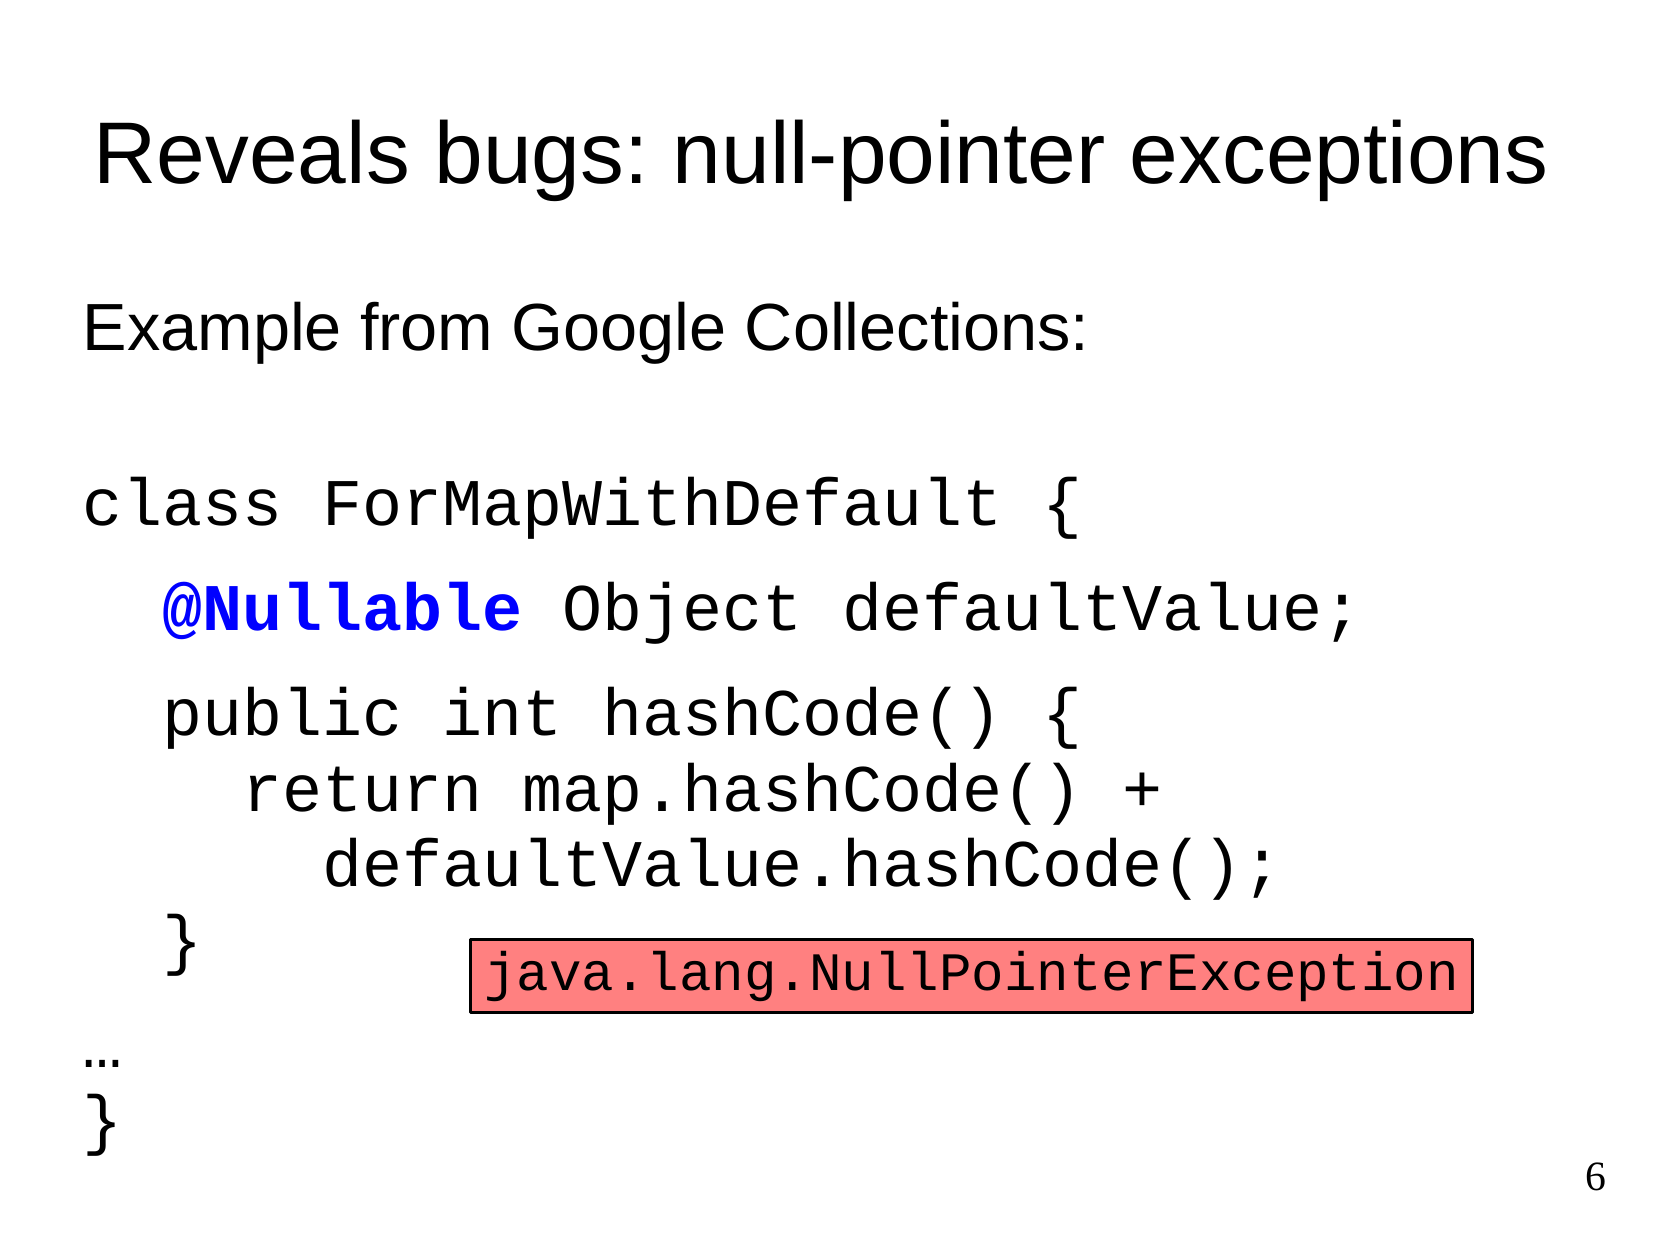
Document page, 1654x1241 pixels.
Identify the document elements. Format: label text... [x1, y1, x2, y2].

text_box java.lang.NullPointerException [470, 939, 1473, 1013]
list Example from Google Collections: class ForMapWithDefault { @Nullable Object defaultValue; public int hashCode() { return map.hashCode() + defaultValue.hashCode(); } … } [82, 290, 1571, 1163]
title Reveals bugs: null-pointer exceptions [41, 49, 1572, 257]
